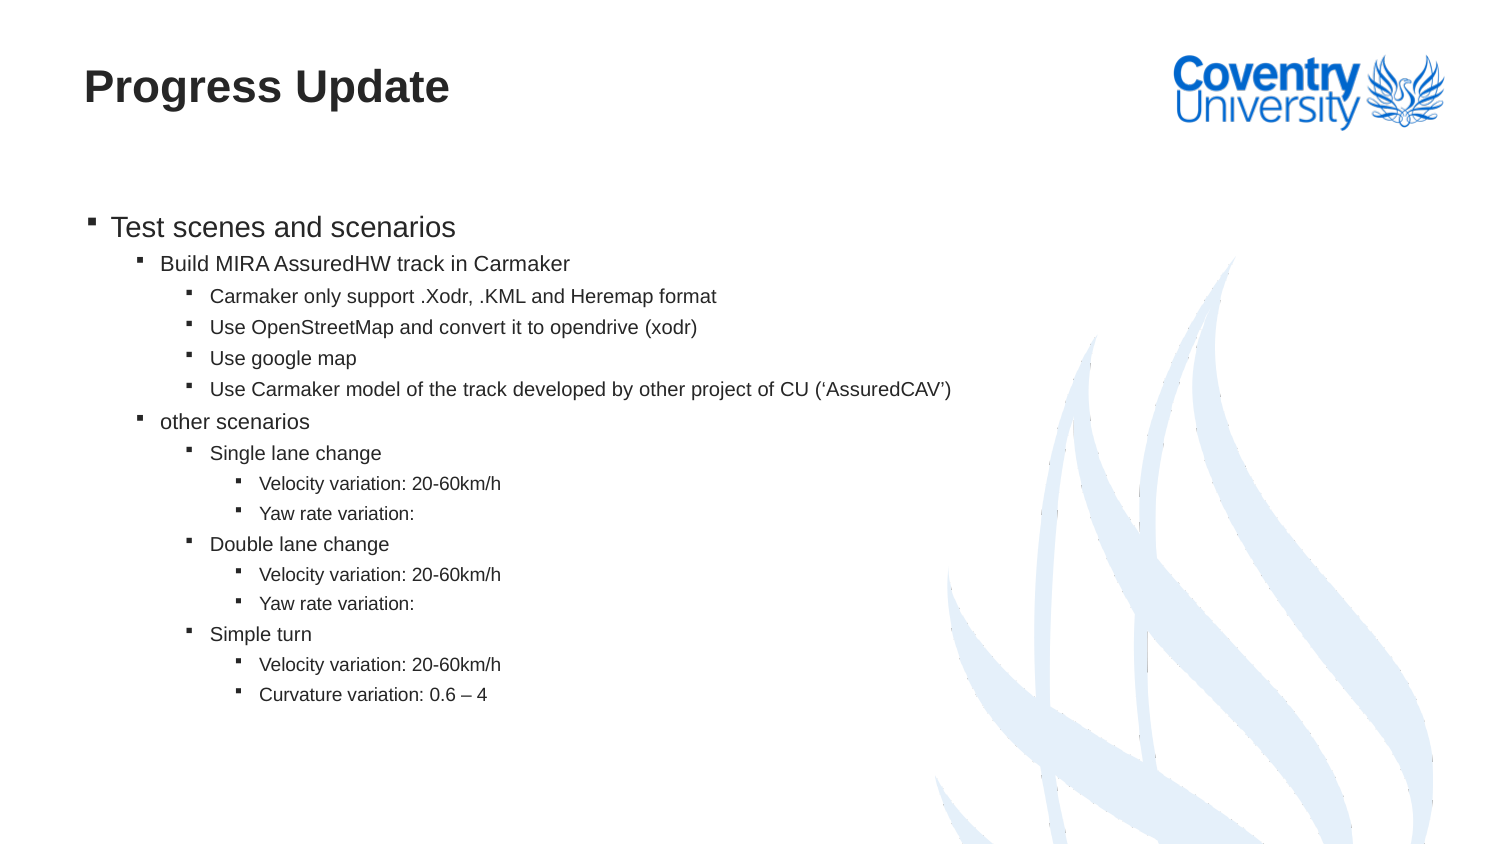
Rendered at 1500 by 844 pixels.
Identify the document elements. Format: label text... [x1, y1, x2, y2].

picture [935, 256, 1433, 844]
list Test scenes and scenarios Build MIRA AssuredHW track in Carmaker Carmaker only support .Xodr, .KML and Heremap format Use OpenStreetMap and convert it to opendrive (xodr) Use google map Use Carmaker model of the track developed by other project of CU (‘AssuredCAV’) other scenarios Single lane change Velocity variation: 20-60km/h Yaw rate variation: Double lane change Velocity variation: 20-60km/h Yaw rate variation: Simple turn Velocity variation: 20-60km/h Curvature variation: 0.6 – 4 [70, 182, 1365, 719]
title Progress Update [68, 55, 1363, 174]
picture [1169, 52, 1450, 132]
